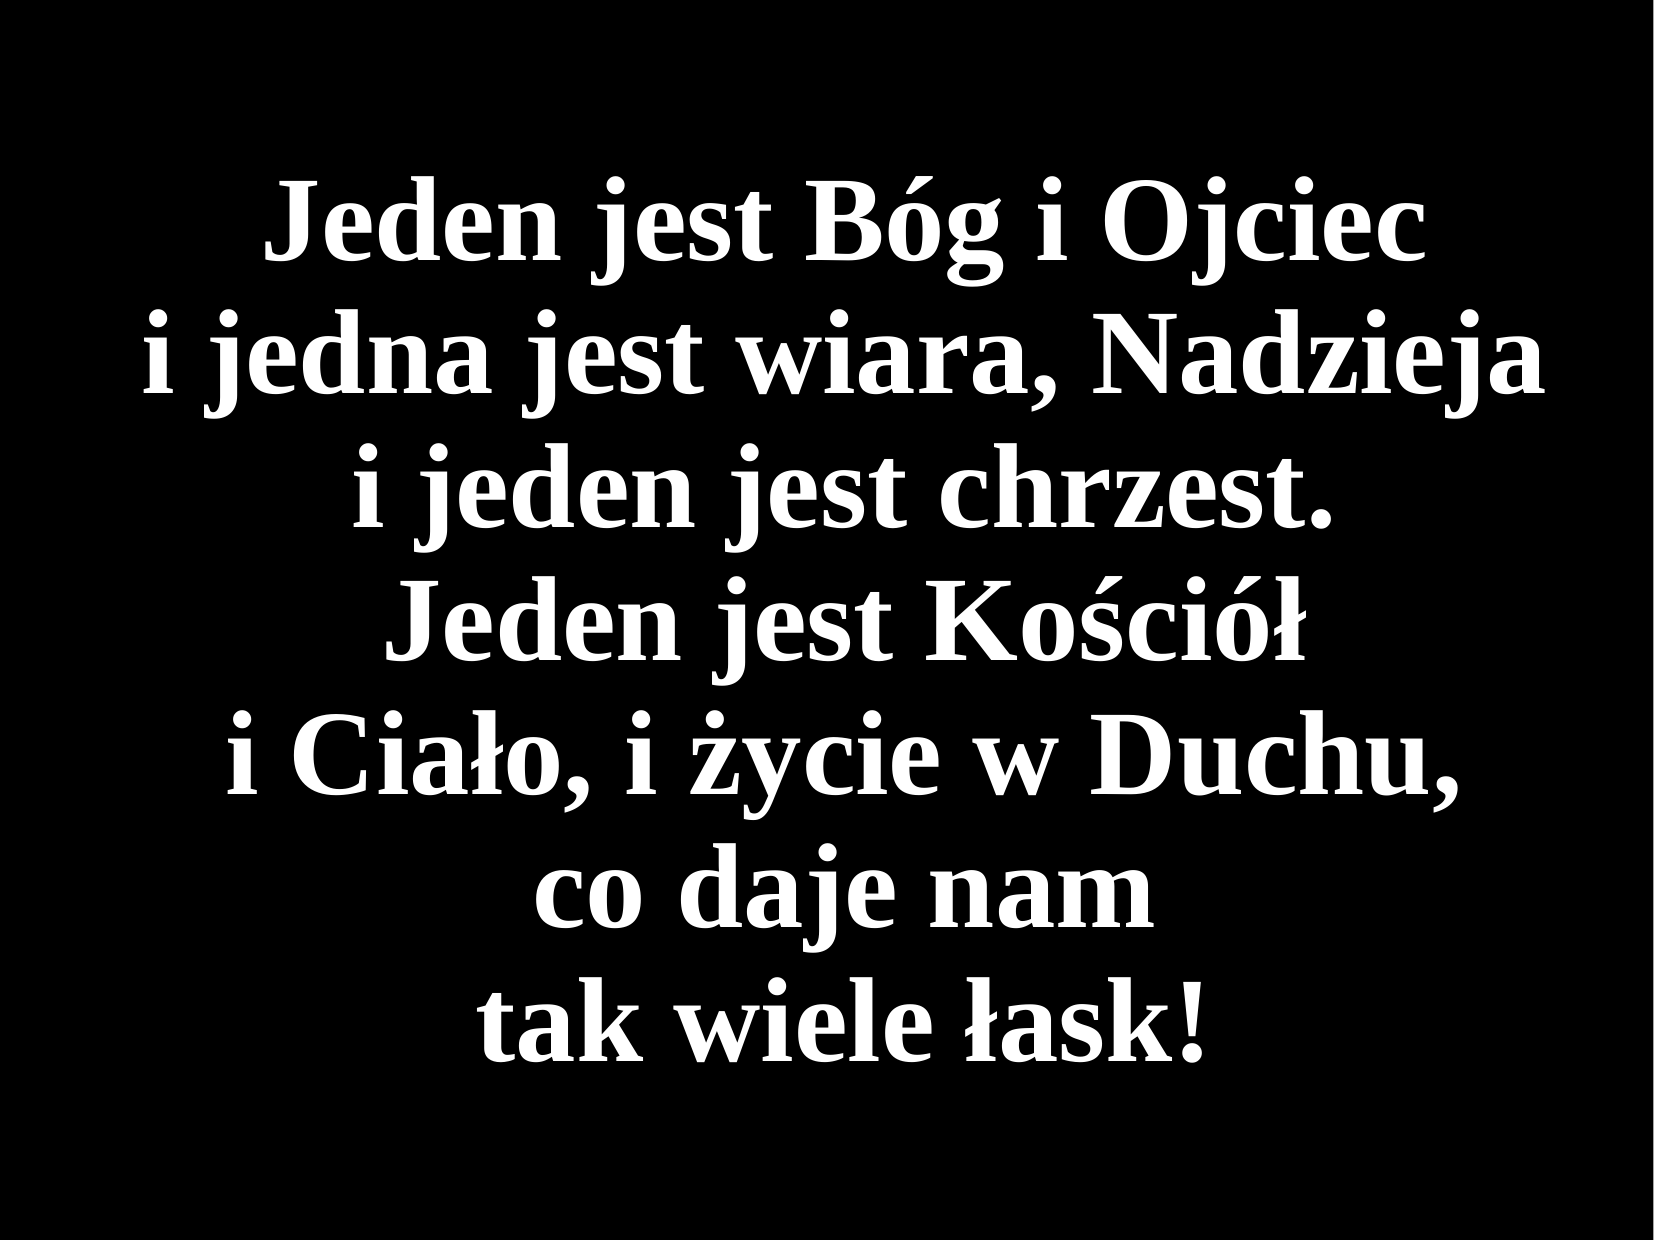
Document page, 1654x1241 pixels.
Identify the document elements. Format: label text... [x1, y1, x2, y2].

subtitle Jeden jest Bóg i Ojciec i jedna jest wiara, Nadzieja i jeden jest chrzest. Jeden jest Kościół i Ciało, i życie w Duchu, co daje nam tak wiele łask! [0, 0, 1654, 1241]
